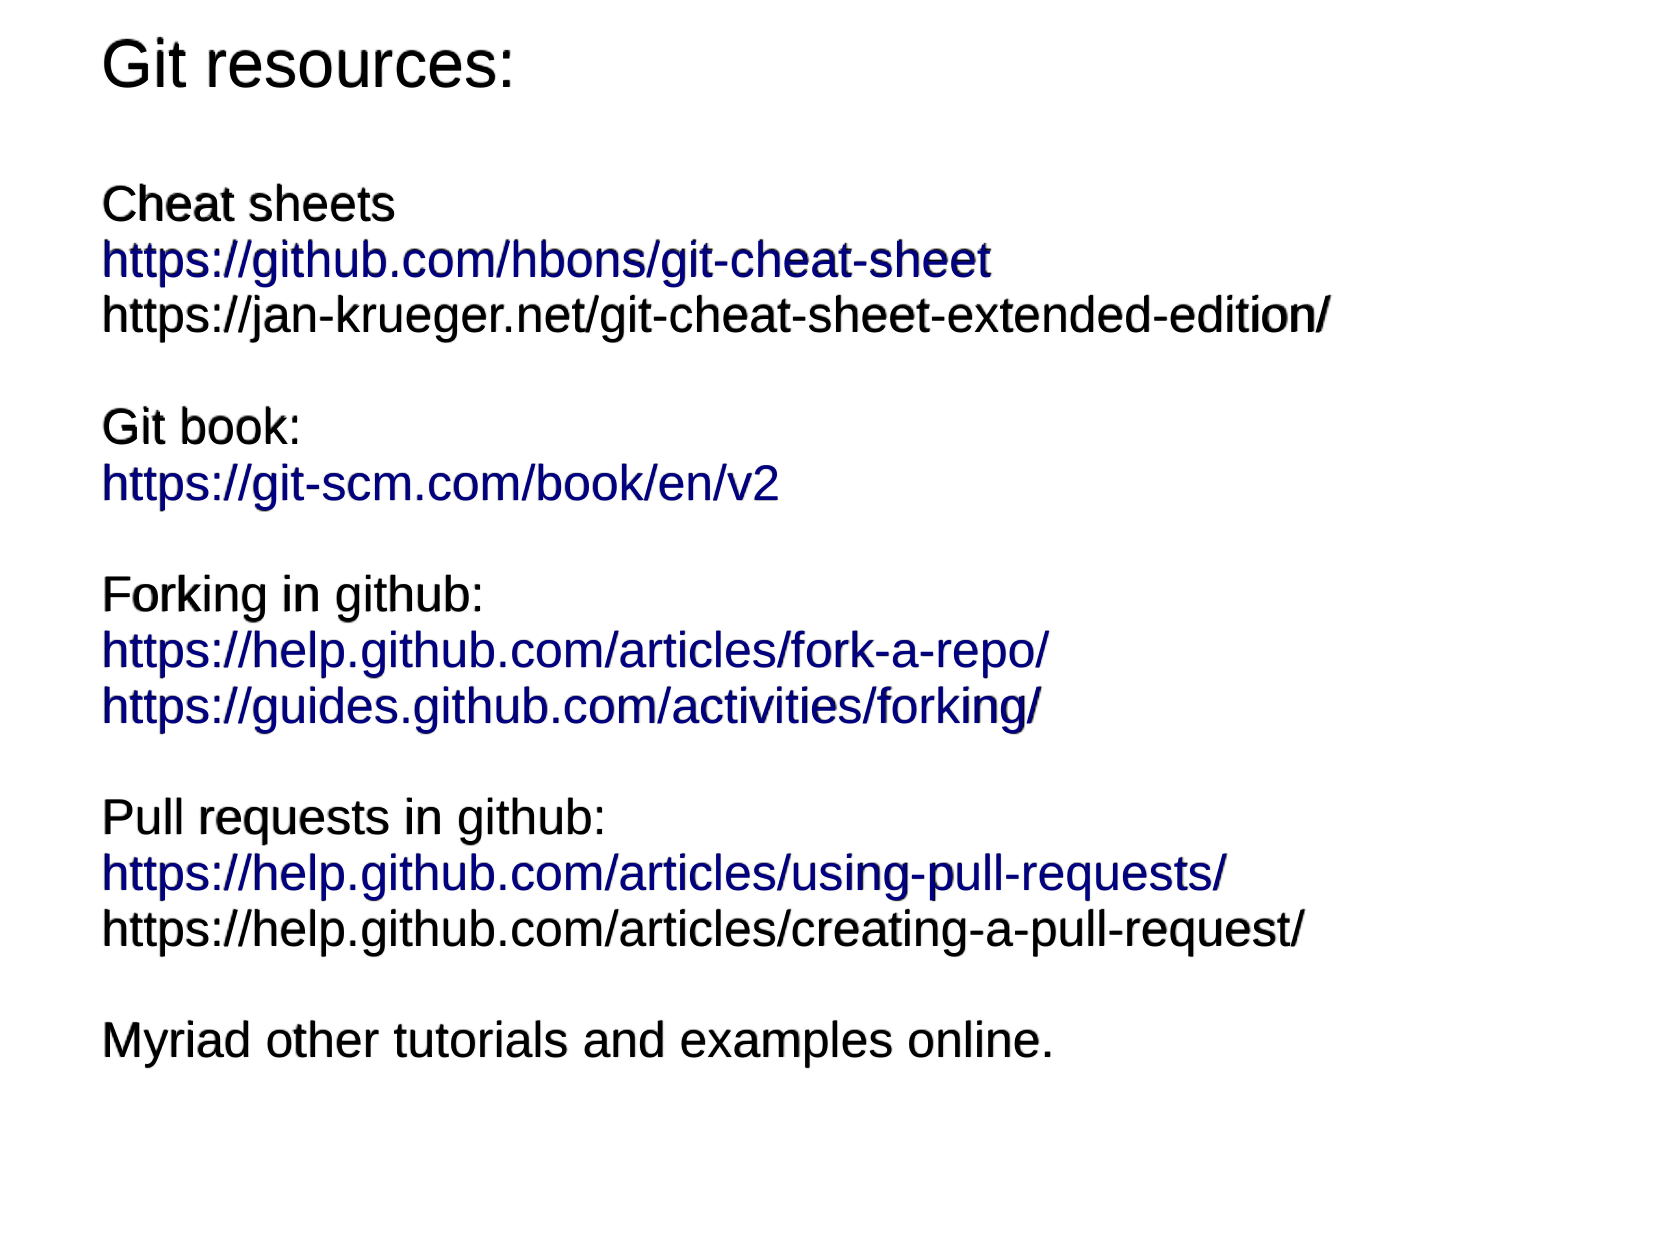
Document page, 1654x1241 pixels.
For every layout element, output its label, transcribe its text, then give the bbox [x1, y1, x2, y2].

subtitle Git resources: Cheat sheets https://github.com/hbons/git-cheat-sheet https://jan-krueger.net/git-cheat-sheet-extended-edition/ Git book: https://git-scm.com/book/en/v2 Forking in github: https://help.github.com/articles/fork-a-repo/ https://guides.github.com/activities/forking/ Pull requests in github: https://help.github.com/articles/using-pull-requests/ https://help.github.com/articles/creating-a-pull-request/ Myriad other tutorials and examples online. [101, 26, 1591, 1180]
